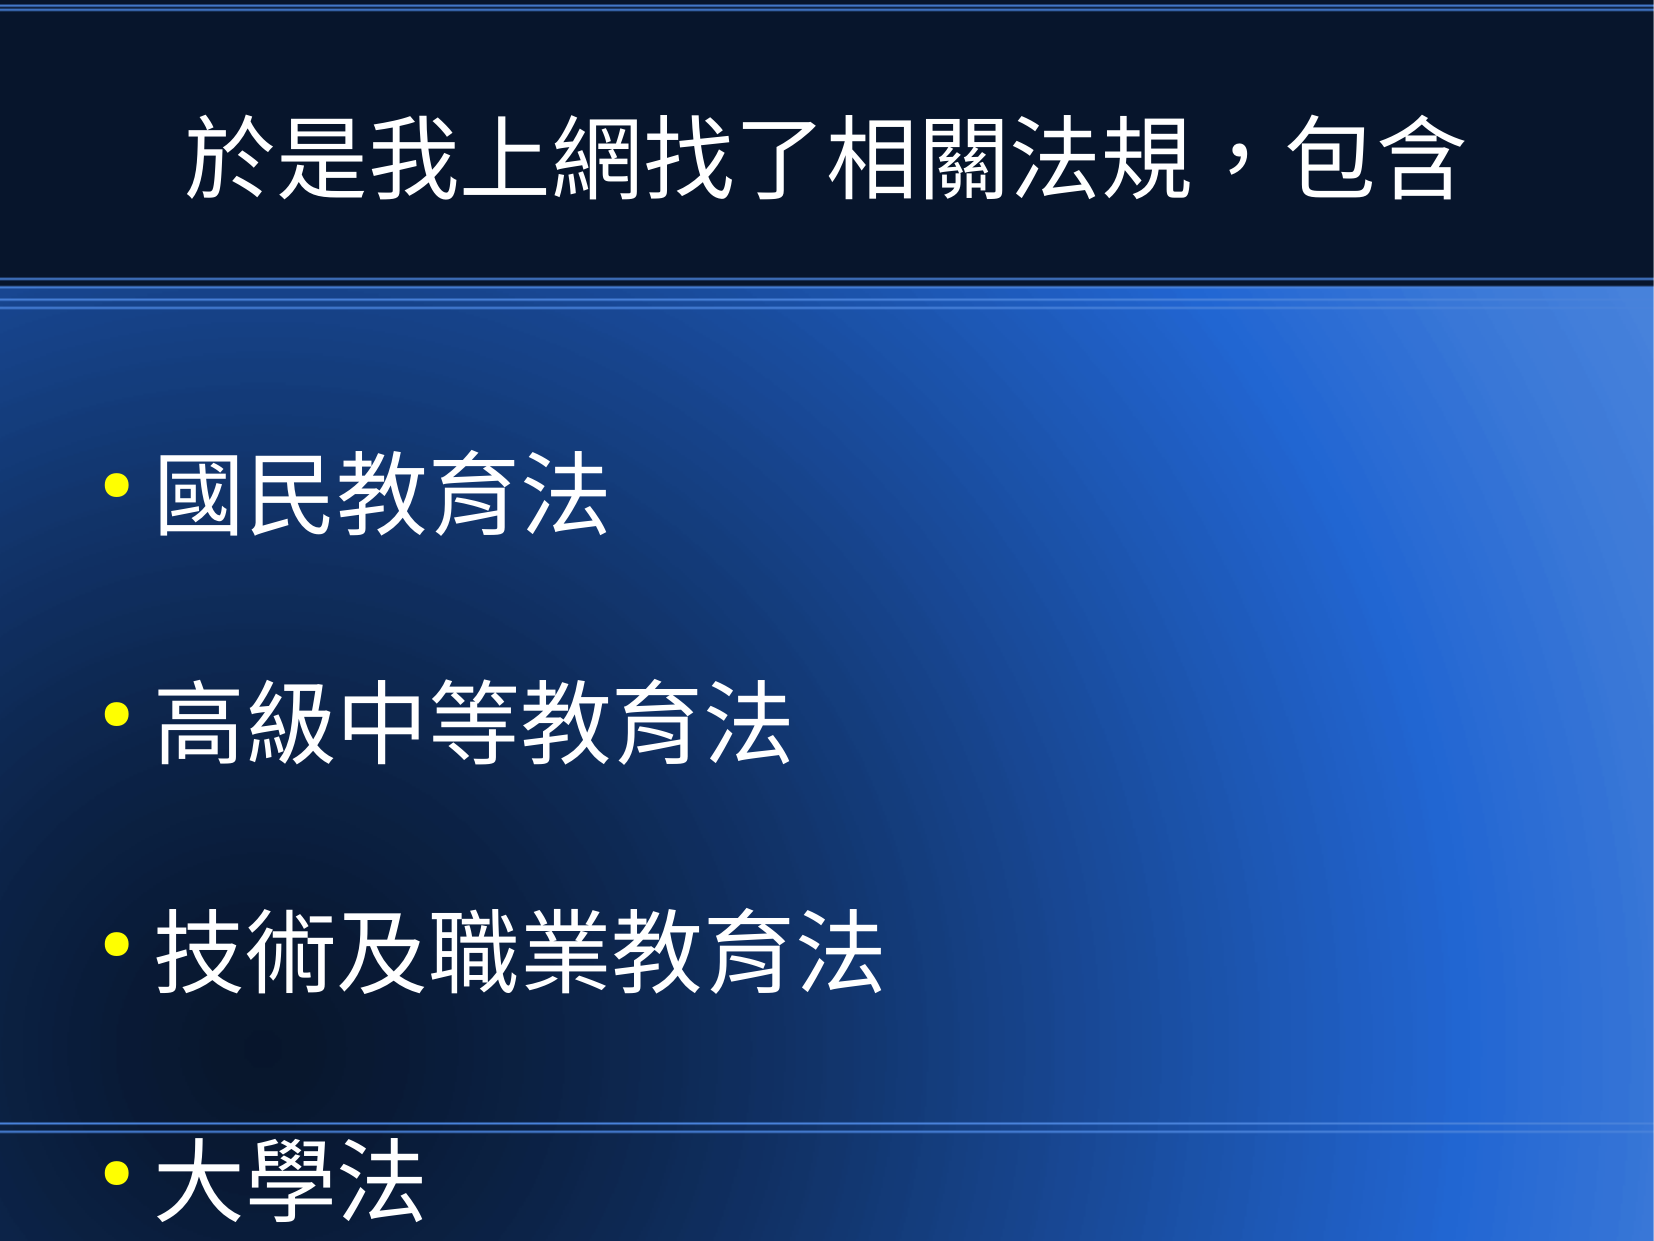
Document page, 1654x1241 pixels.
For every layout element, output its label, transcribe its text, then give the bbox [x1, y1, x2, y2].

picture [0, 0, 1654, 1241]
list 國民教育法 高級中等教育法 技術及職業教育法 大學法 [82, 355, 1571, 1241]
title 於是我上網找了相關法規，包含 [82, 49, 1571, 257]
